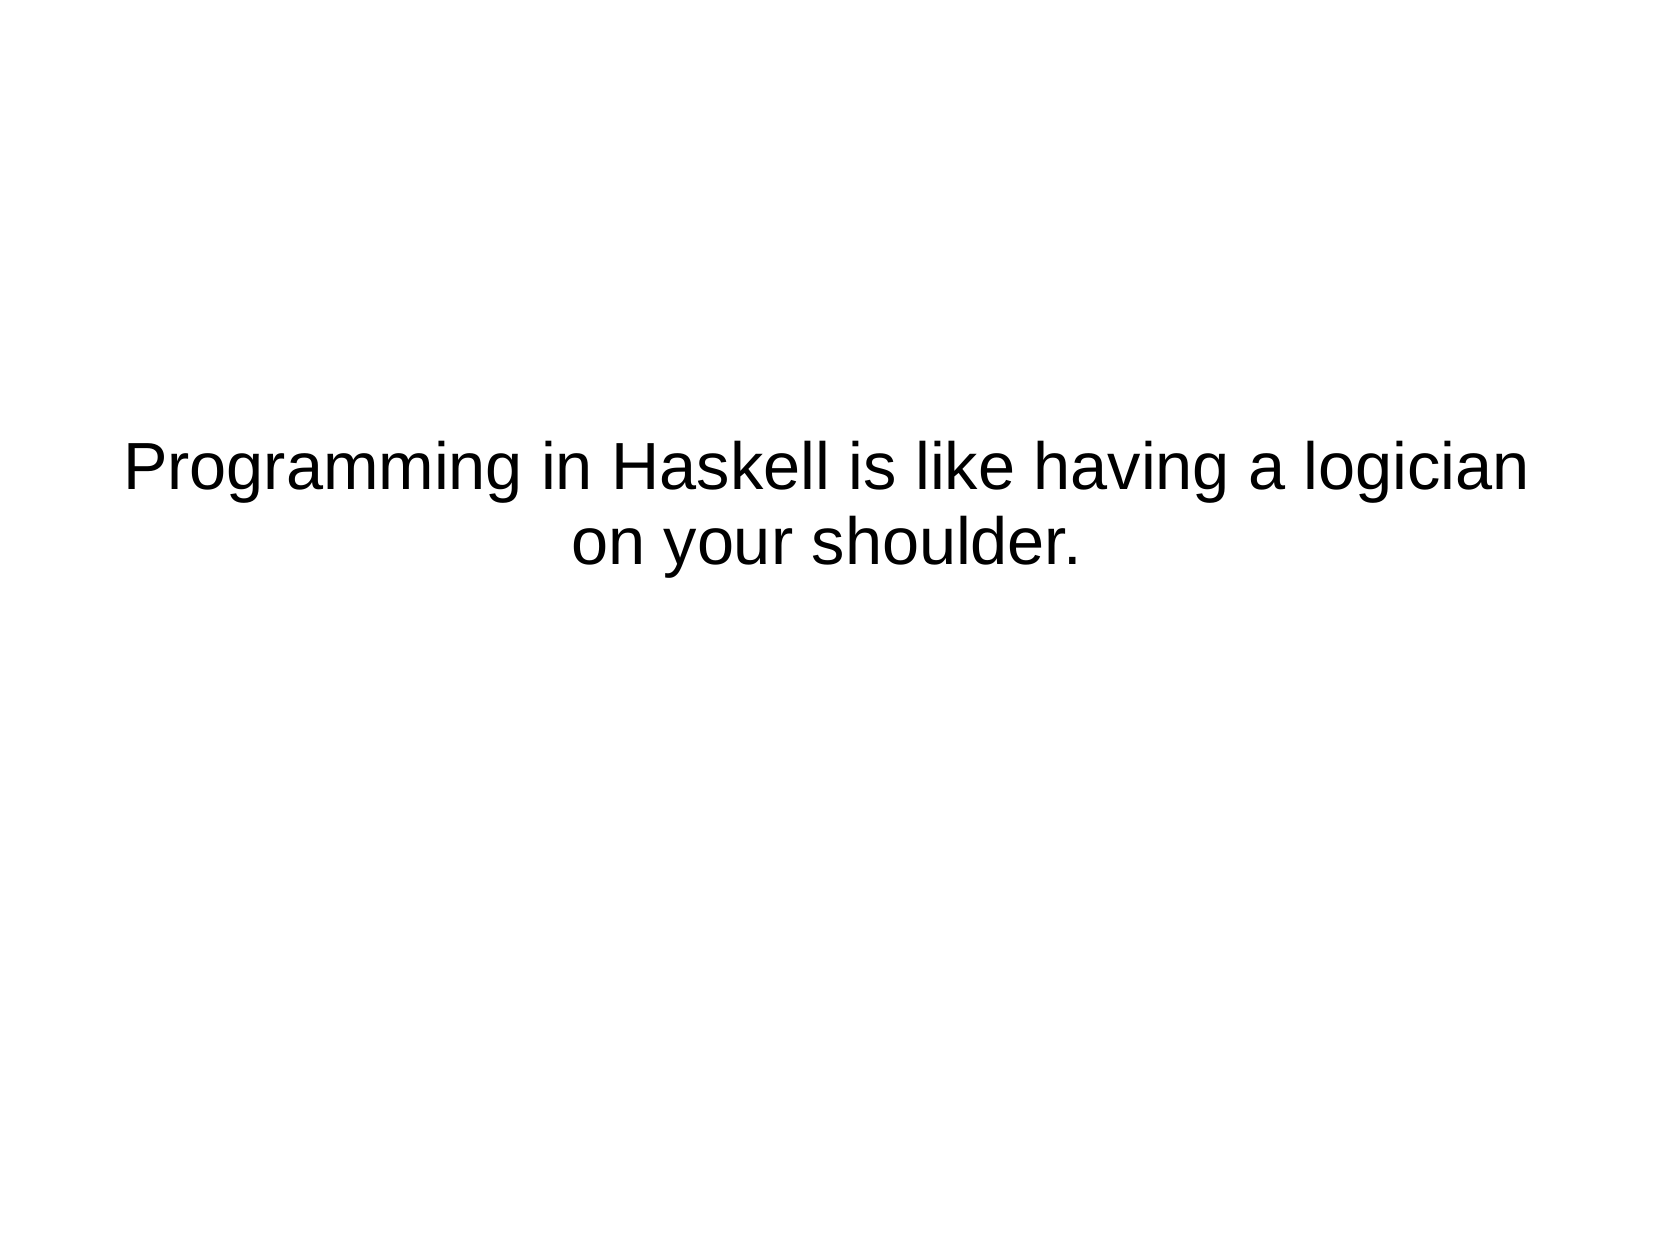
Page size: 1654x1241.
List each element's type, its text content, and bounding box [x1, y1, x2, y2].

subtitle Programming in Haskell is like having a logician on your shoulder. [82, 49, 1571, 1109]
